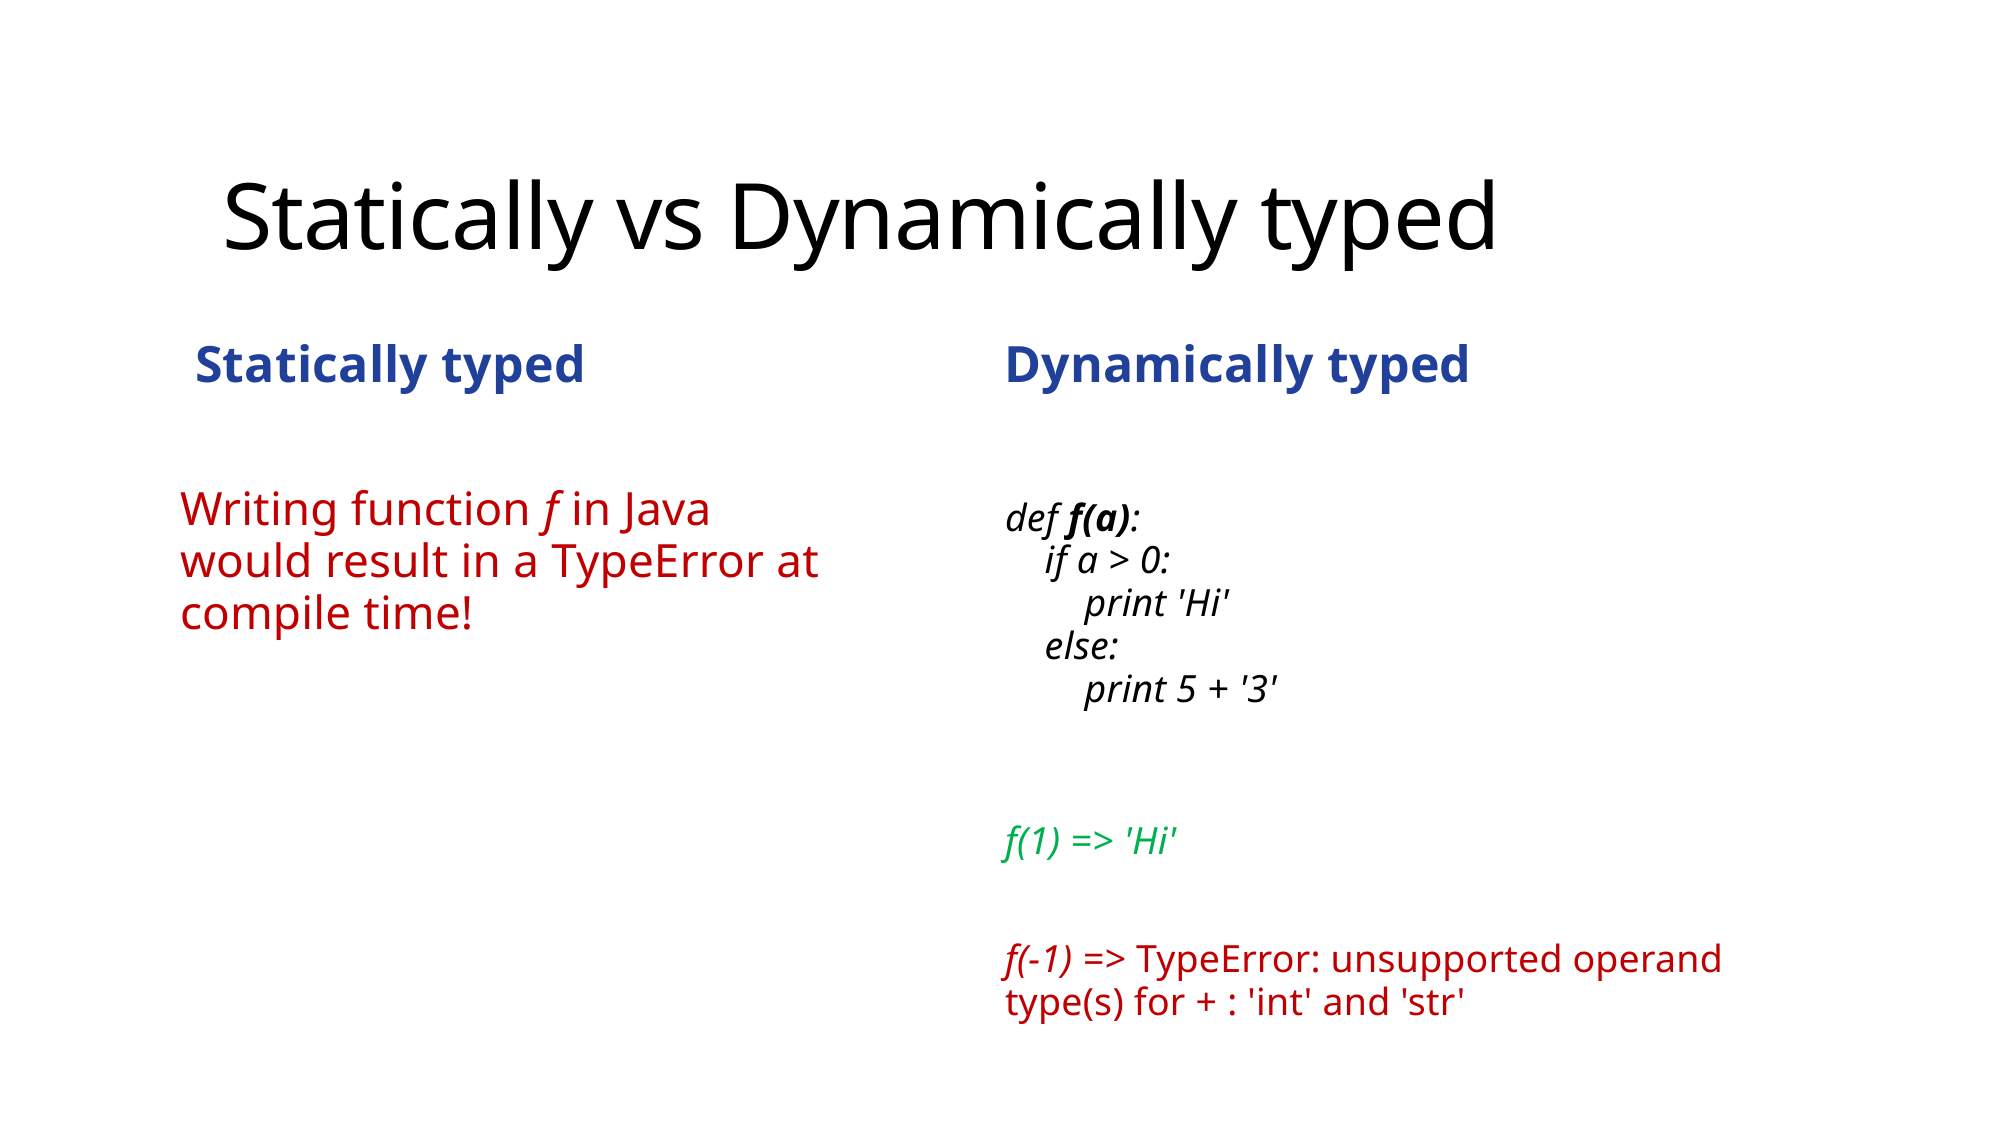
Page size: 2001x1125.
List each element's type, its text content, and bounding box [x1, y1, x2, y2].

title Statically vs Dynamically typed [206, 60, 1797, 278]
list Statically typed [180, 281, 916, 402]
list Dynamically typed [989, 281, 1725, 402]
list Writing function f in Java would result in a TypeError at compile time! [180, 423, 990, 1029]
list def f(a): if a > 0: print 'Hi' else: print 5 + '3' f(1) => 'Hi' f(-1) => TypeError: unsupported operand type(s) for + : 'int' and 'str' [1005, 411, 1740, 1125]
